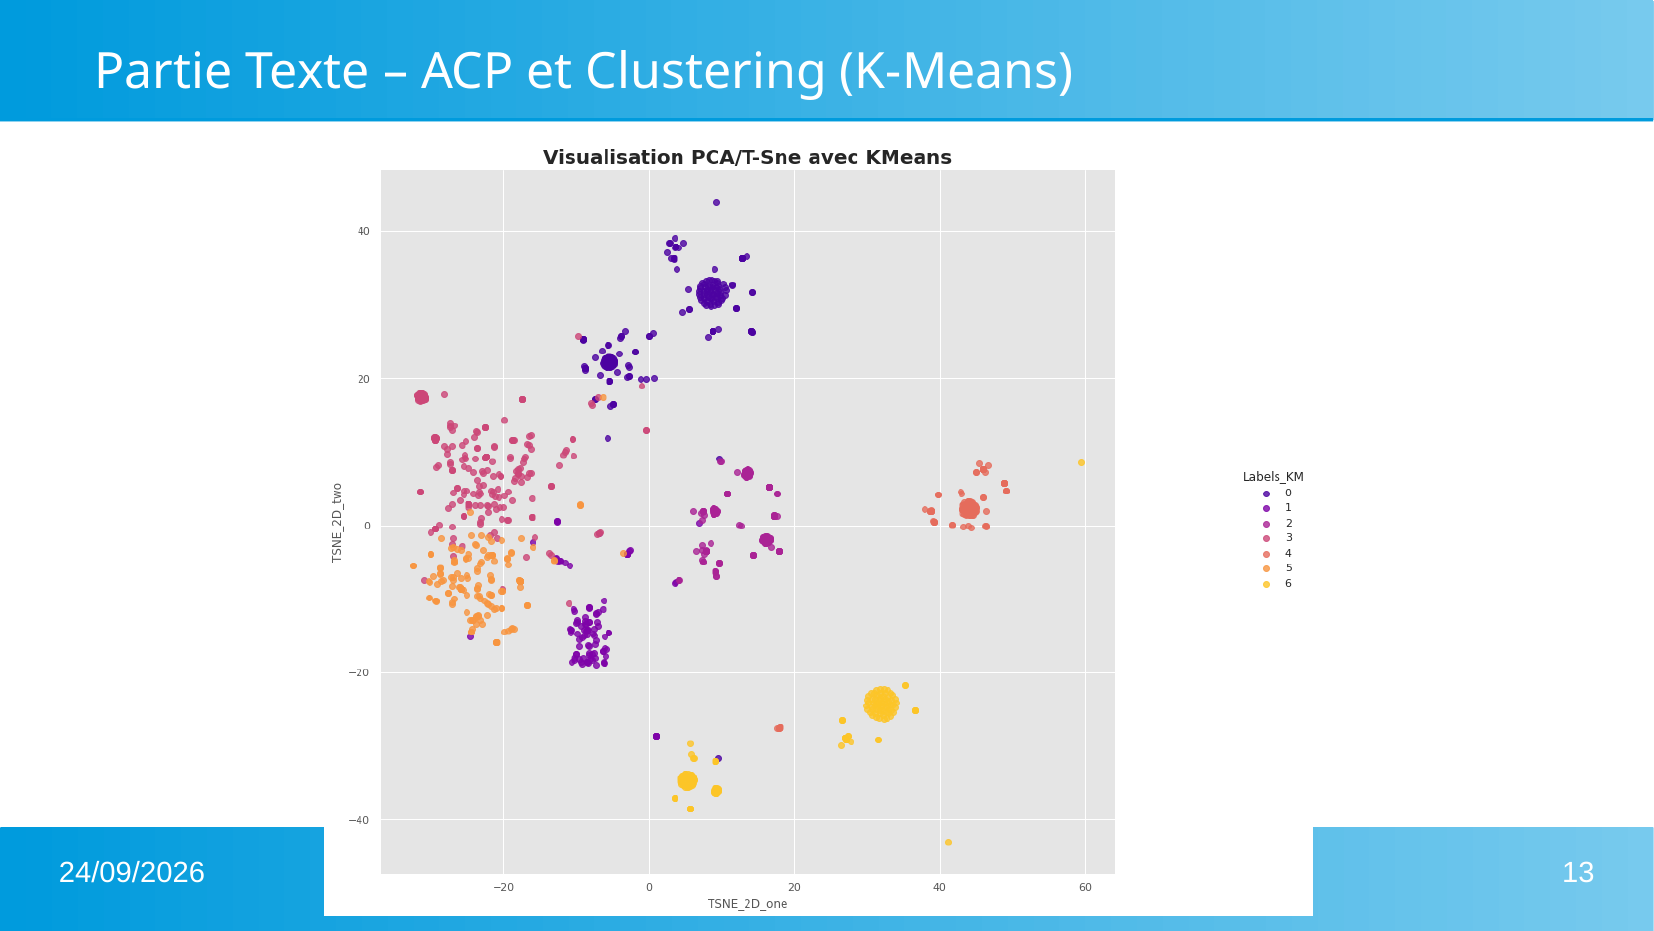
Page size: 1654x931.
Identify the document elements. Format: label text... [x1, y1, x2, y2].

picture [324, 142, 1313, 916]
title Partie Texte – ACP et Clustering (K-Means) [59, 29, 1595, 108]
